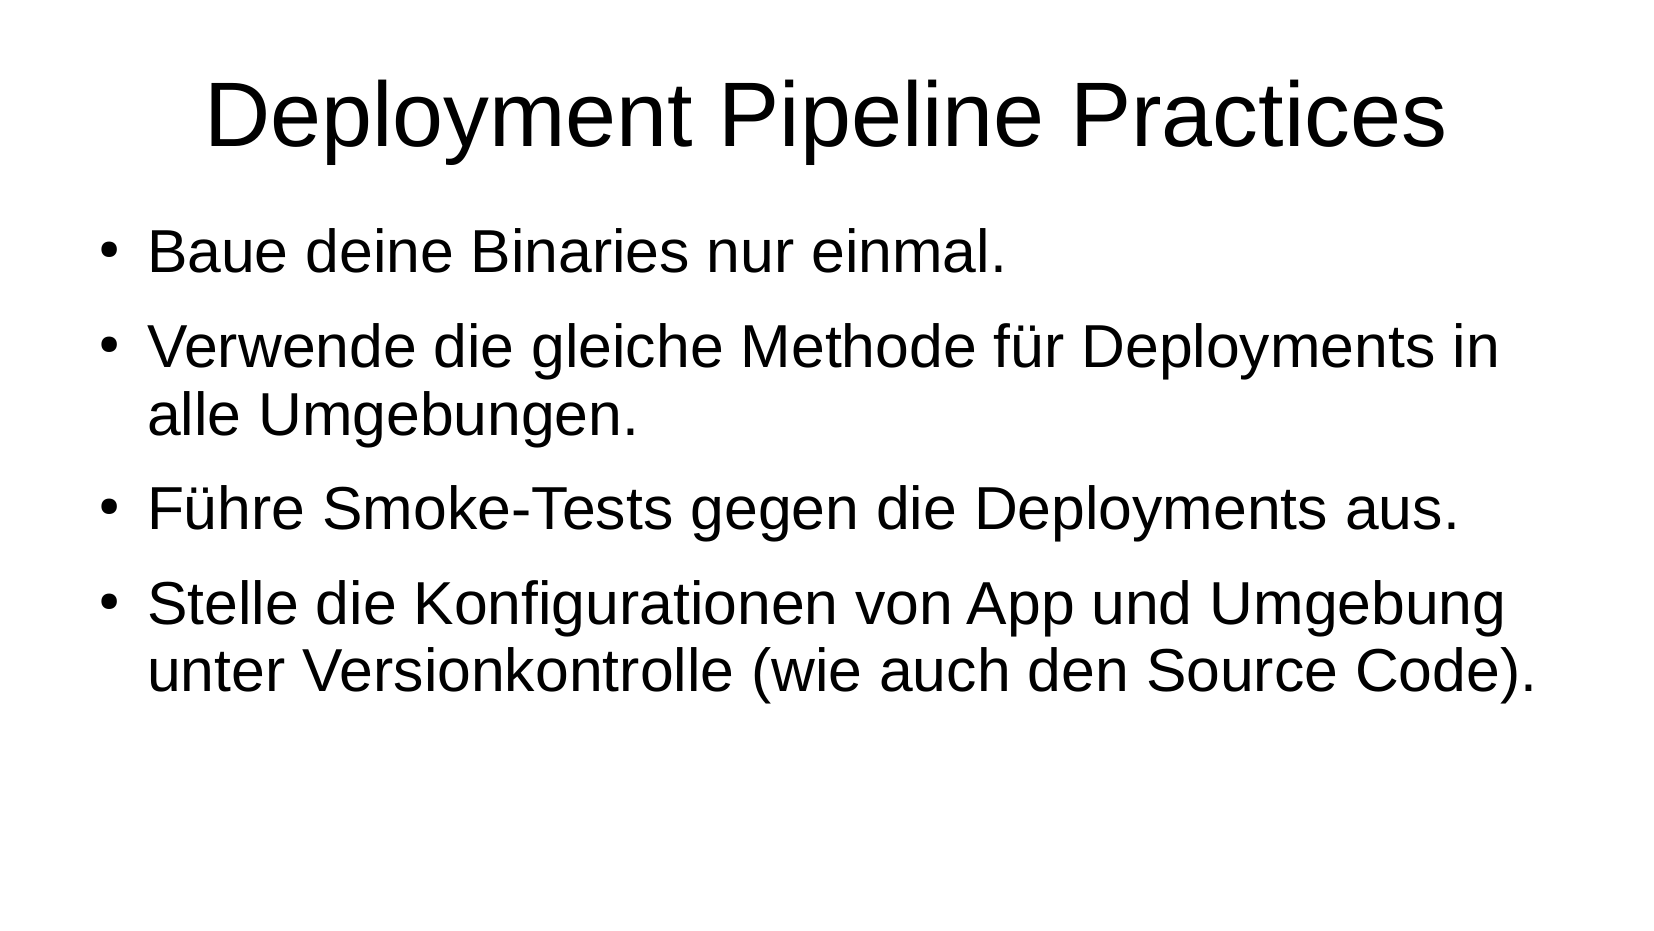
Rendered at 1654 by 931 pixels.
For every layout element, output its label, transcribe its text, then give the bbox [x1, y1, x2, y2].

list Baue deine Binaries nur einmal. Verwende die gleiche Methode für Deployments in alle Umgebungen. Führe Smoke-Tests gegen die Deployments aus. Stelle die Konfigurationen von App und Umgebung unter Versionkontrolle (wie auch den Source Code). [82, 217, 1571, 758]
title Deployment Pipeline Practices [82, 37, 1571, 193]
